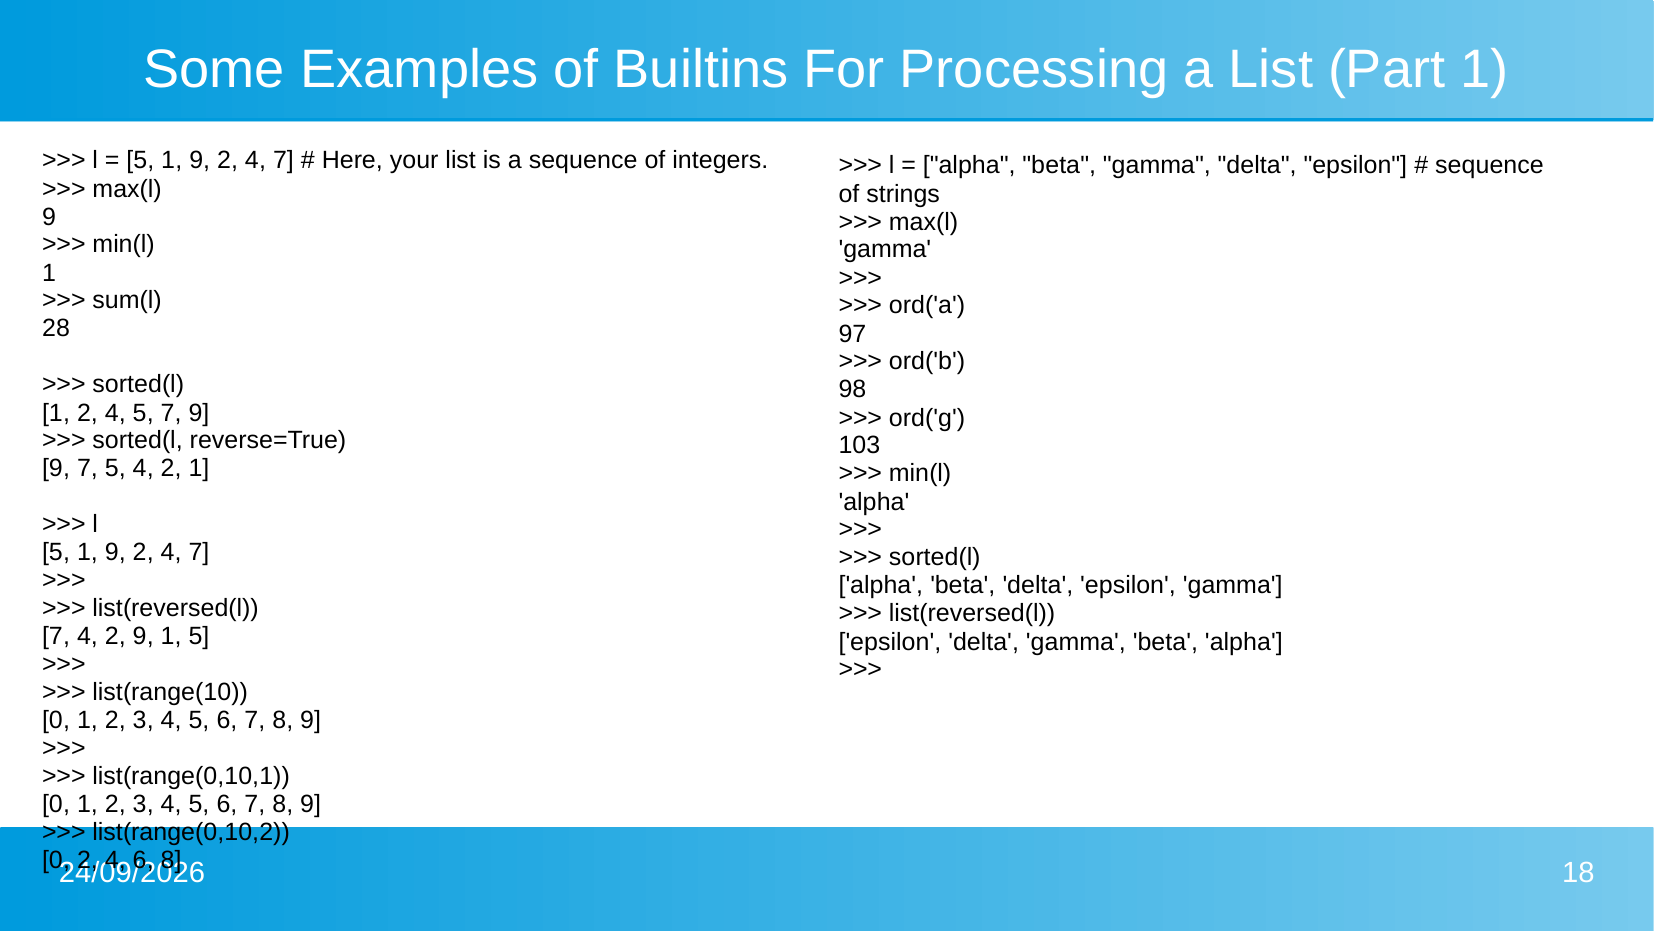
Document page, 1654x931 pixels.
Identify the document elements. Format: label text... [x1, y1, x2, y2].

text_box >>> l = [5, 1, 9, 2, 4, 7] # Here, your list is a sequence of integers. >>> max(l) 9 >>> min(l) 1 >>> sum(l) 28 >>> sorted(l) [1, 2, 4, 5, 7, 9] >>> sorted(l, reverse=True) [9, 7, 5, 4, 2, 1] >>> l [5, 1, 9, 2, 4, 7] >>> >>> list(reversed(l)) [7, 4, 2, 9, 1, 5] >>> >>> list(range(10)) [0, 1, 2, 3, 4, 5, 6, 7, 8, 9] >>> >>> list(range(0,10,1)) [0, 1, 2, 3, 4, 5, 6, 7, 8, 9] >>> list(range(0,10,2)) [0, 2, 4, 6, 8] [27, 138, 837, 931]
text_box >>> l = ["alpha", "beta", "gamma", "delta", "epsilon"] # sequence of strings >>> max(l) 'gamma' >>> >>> ord('a') 97 >>> ord('b') 98 >>> ord('g') 103 >>> min(l) 'alpha' >>> >>> sorted(l) ['alpha', 'beta', 'delta', 'epsilon', 'gamma'] >>> list(reversed(l)) ['epsilon', 'delta', 'gamma', 'beta', 'alpha'] >>> [823, 143, 1588, 901]
title Some Examples of Builtins For Processing a List (Part 1) [59, 29, 1595, 108]
